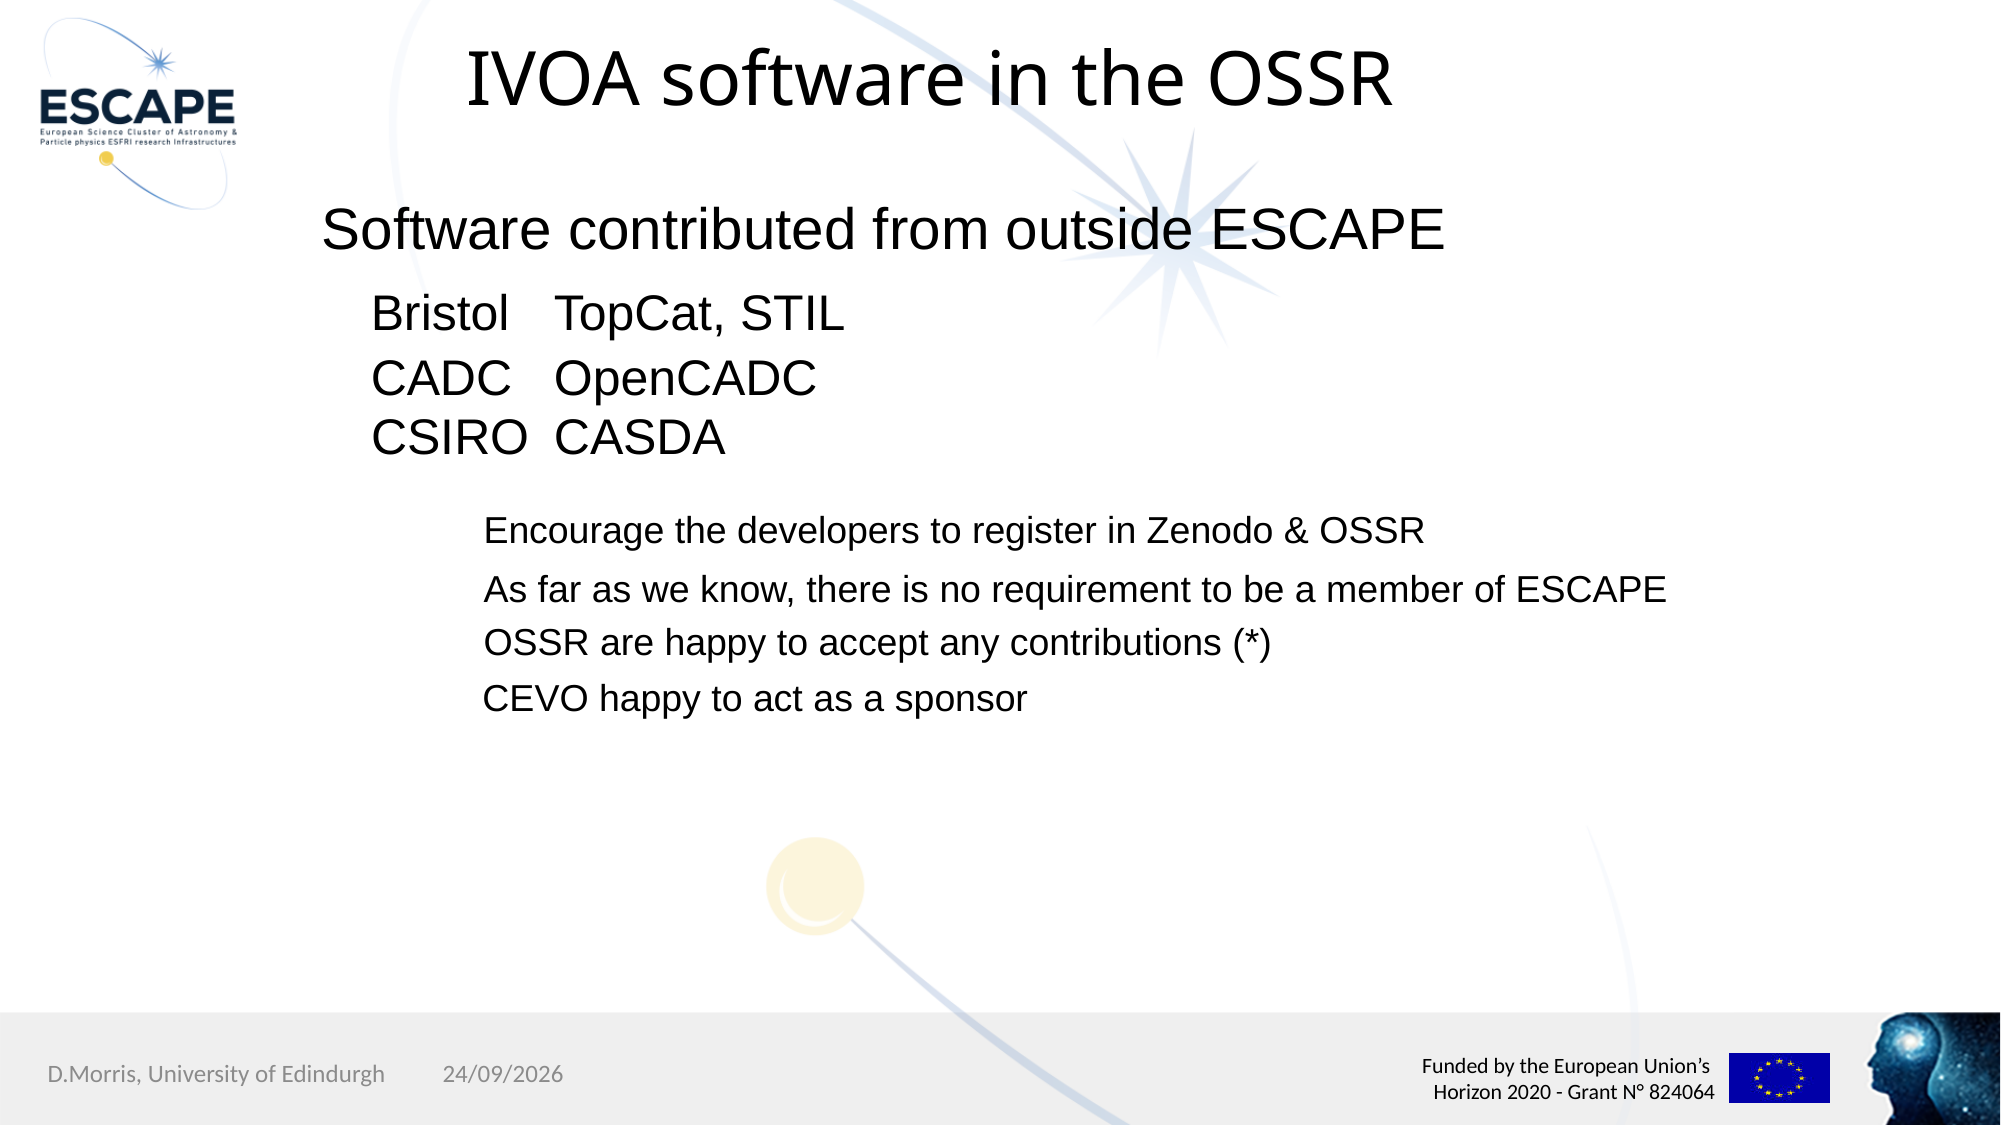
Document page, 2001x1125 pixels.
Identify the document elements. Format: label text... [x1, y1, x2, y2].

text_box As far as we know, there is no requirement to be a member of ESCAPE [468, 561, 1684, 618]
text_box TopCat, STIL [539, 277, 970, 349]
text_box CEVO happy to act as a sponsor [467, 669, 1475, 728]
slide_number 25/05/2021 [427, 1042, 684, 1103]
text_box CSIRO [356, 401, 556, 473]
text_box Encourage the developers to register in Zenodo & OSSR [468, 501, 1441, 559]
footer D.Morris, University of Edindurgh [32, 1042, 414, 1103]
text_box Bristol [356, 277, 538, 342]
picture [0, 0, 2001, 1125]
text_box Software contributed from outside ESCAPE [307, 189, 1600, 269]
text_box CADC [356, 342, 538, 401]
title IVOA software in the OSSR [450, 11, 1489, 150]
text_box OSSR are happy to accept any contributions (*) [468, 614, 1288, 669]
text_box CASDA [556, 401, 851, 473]
text_box OpenCADC [539, 342, 851, 401]
